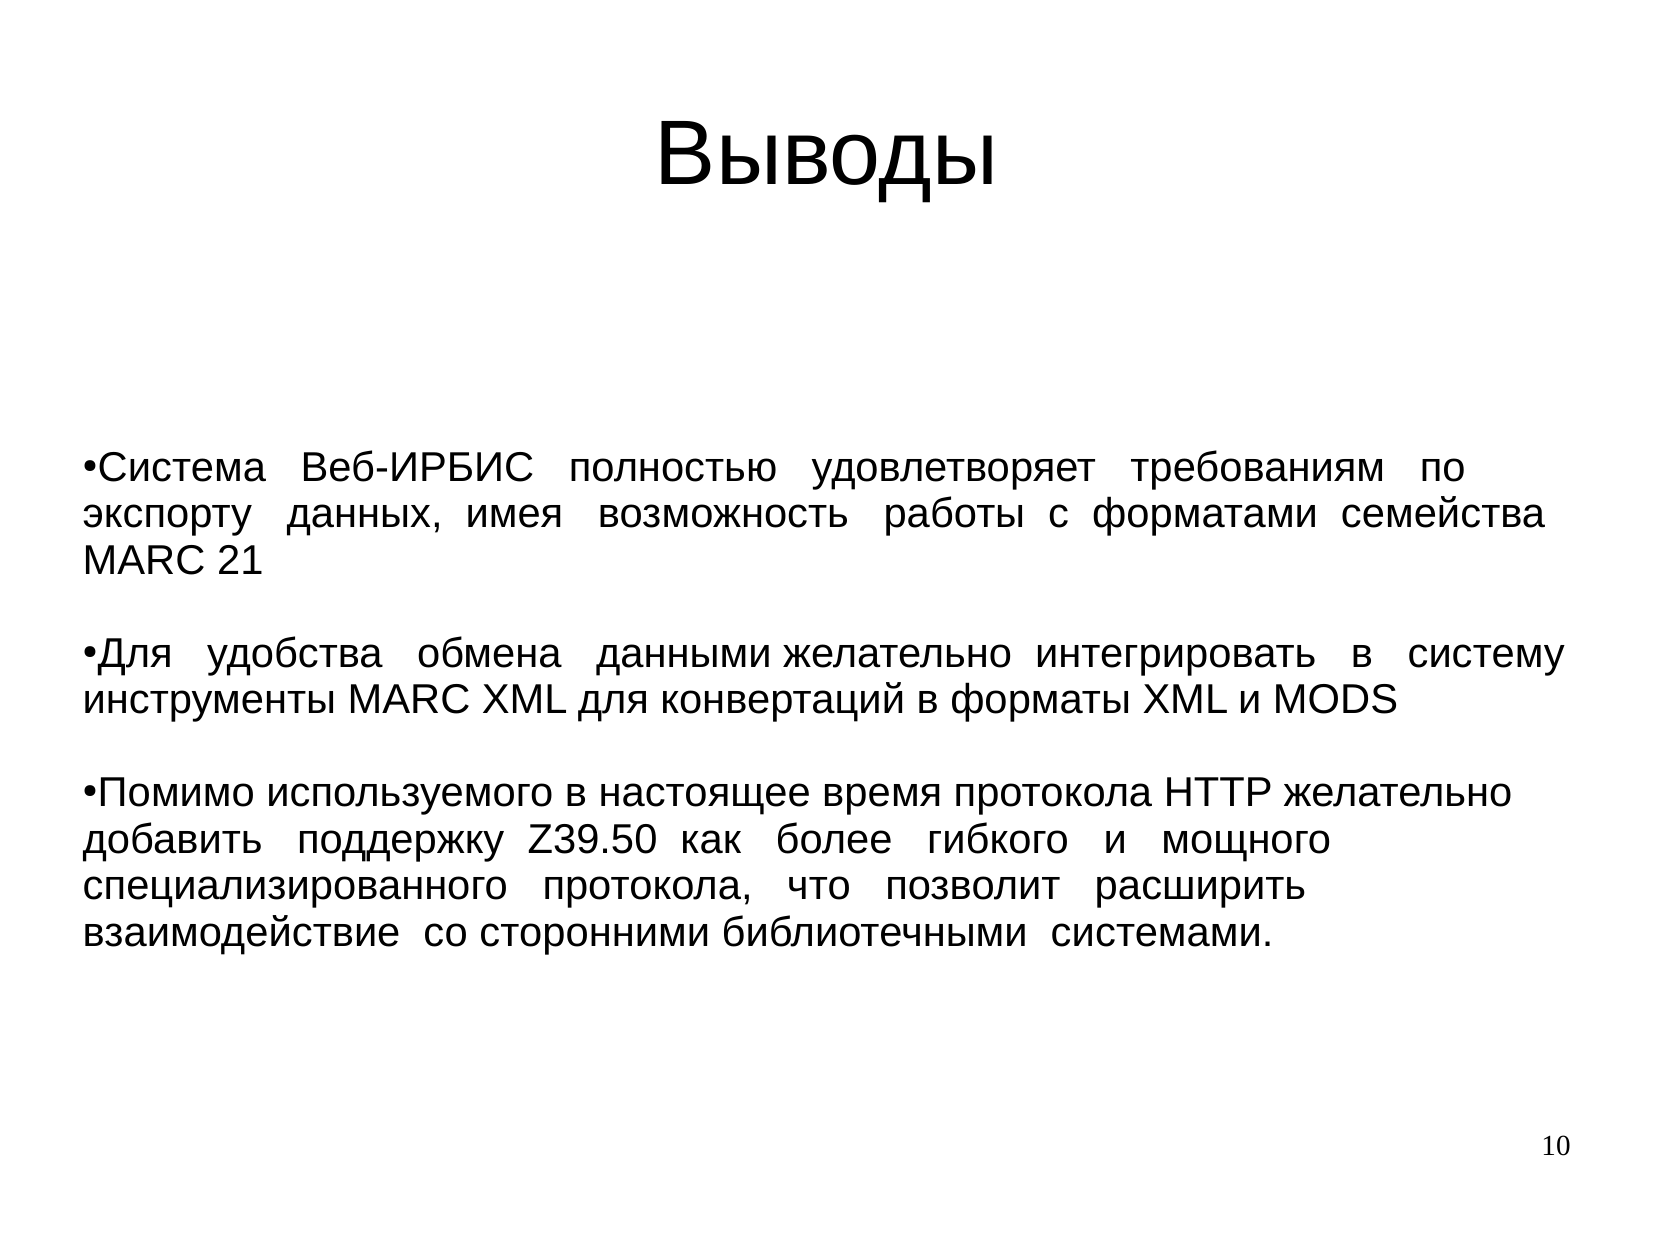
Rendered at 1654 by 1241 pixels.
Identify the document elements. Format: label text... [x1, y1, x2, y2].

title Выводы [82, 56, 1571, 250]
subtitle Система Веб-ИРБИС полностью удовлетворяет требованиям по экспорту данных, имея возможность работы с форматами семейства MARC 21 Для удобства обмена данными желательно интегрировать в систему инструменты MARC XML для конвертаций в форматы XML и MODS Помимо используемого в настоящее время протокола HTTP желательно добавить поддержку Z39.50 как более гибкого и мощного специализированного протокола, что позволит расширить взаимодействие со сторонними библиотечными системами. [82, 297, 1571, 1102]
